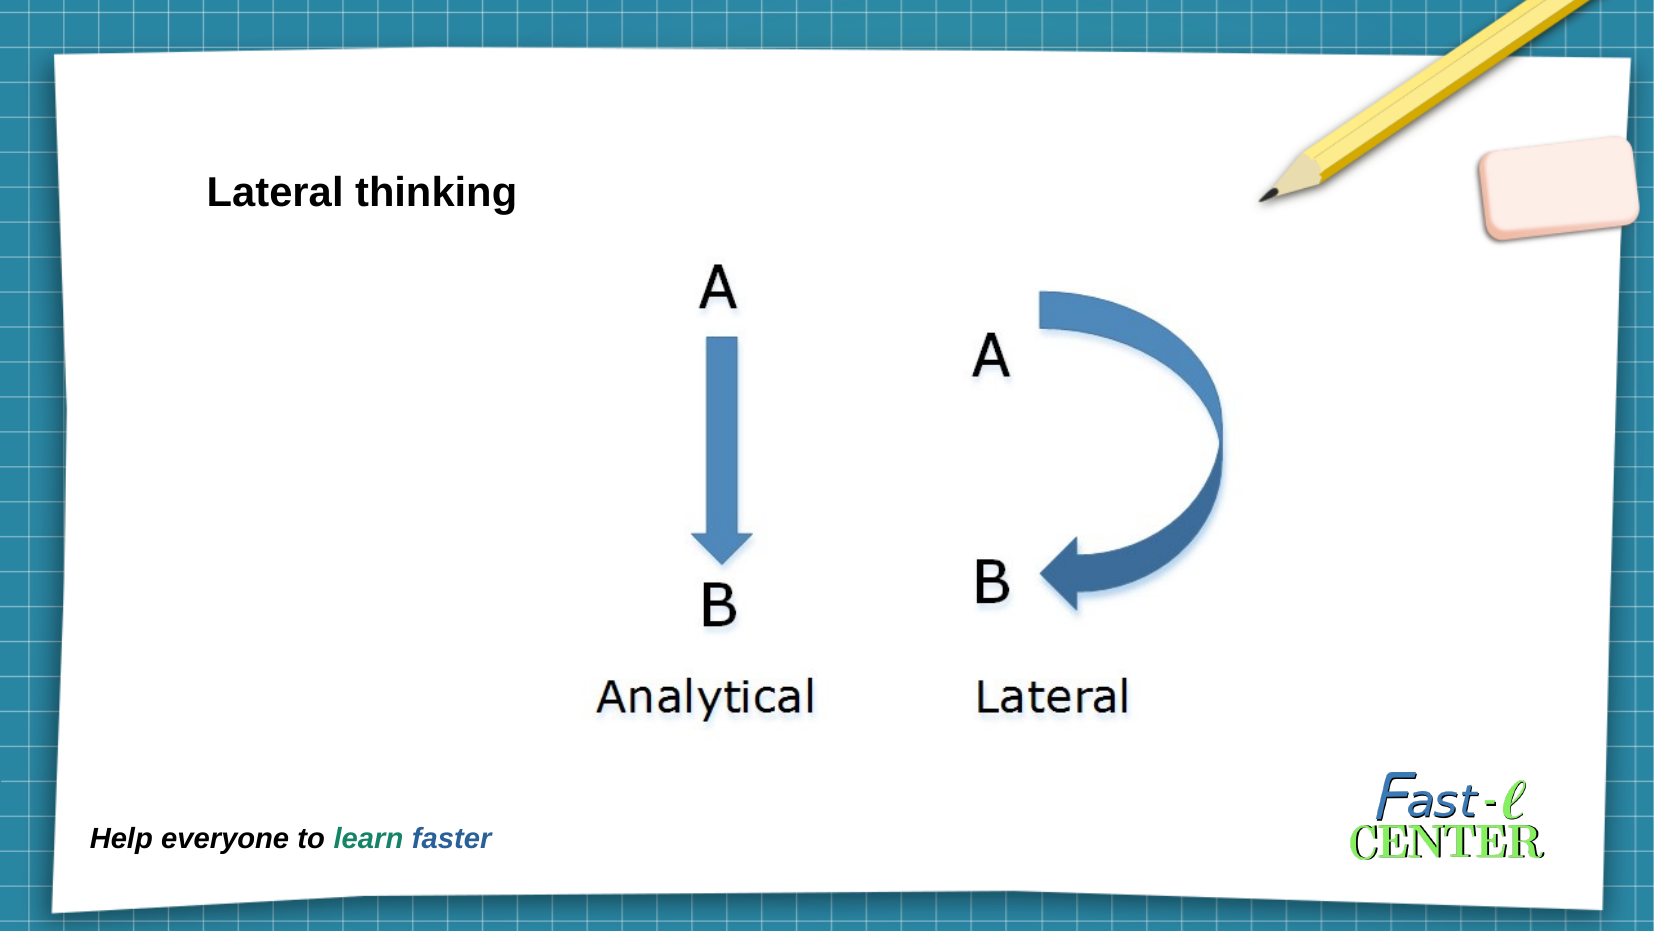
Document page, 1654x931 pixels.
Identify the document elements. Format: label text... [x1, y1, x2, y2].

picture [0, 0, 1654, 931]
text_box Help everyone to learn faster [75, 814, 507, 863]
text_box Lateral thinking [191, 160, 676, 226]
